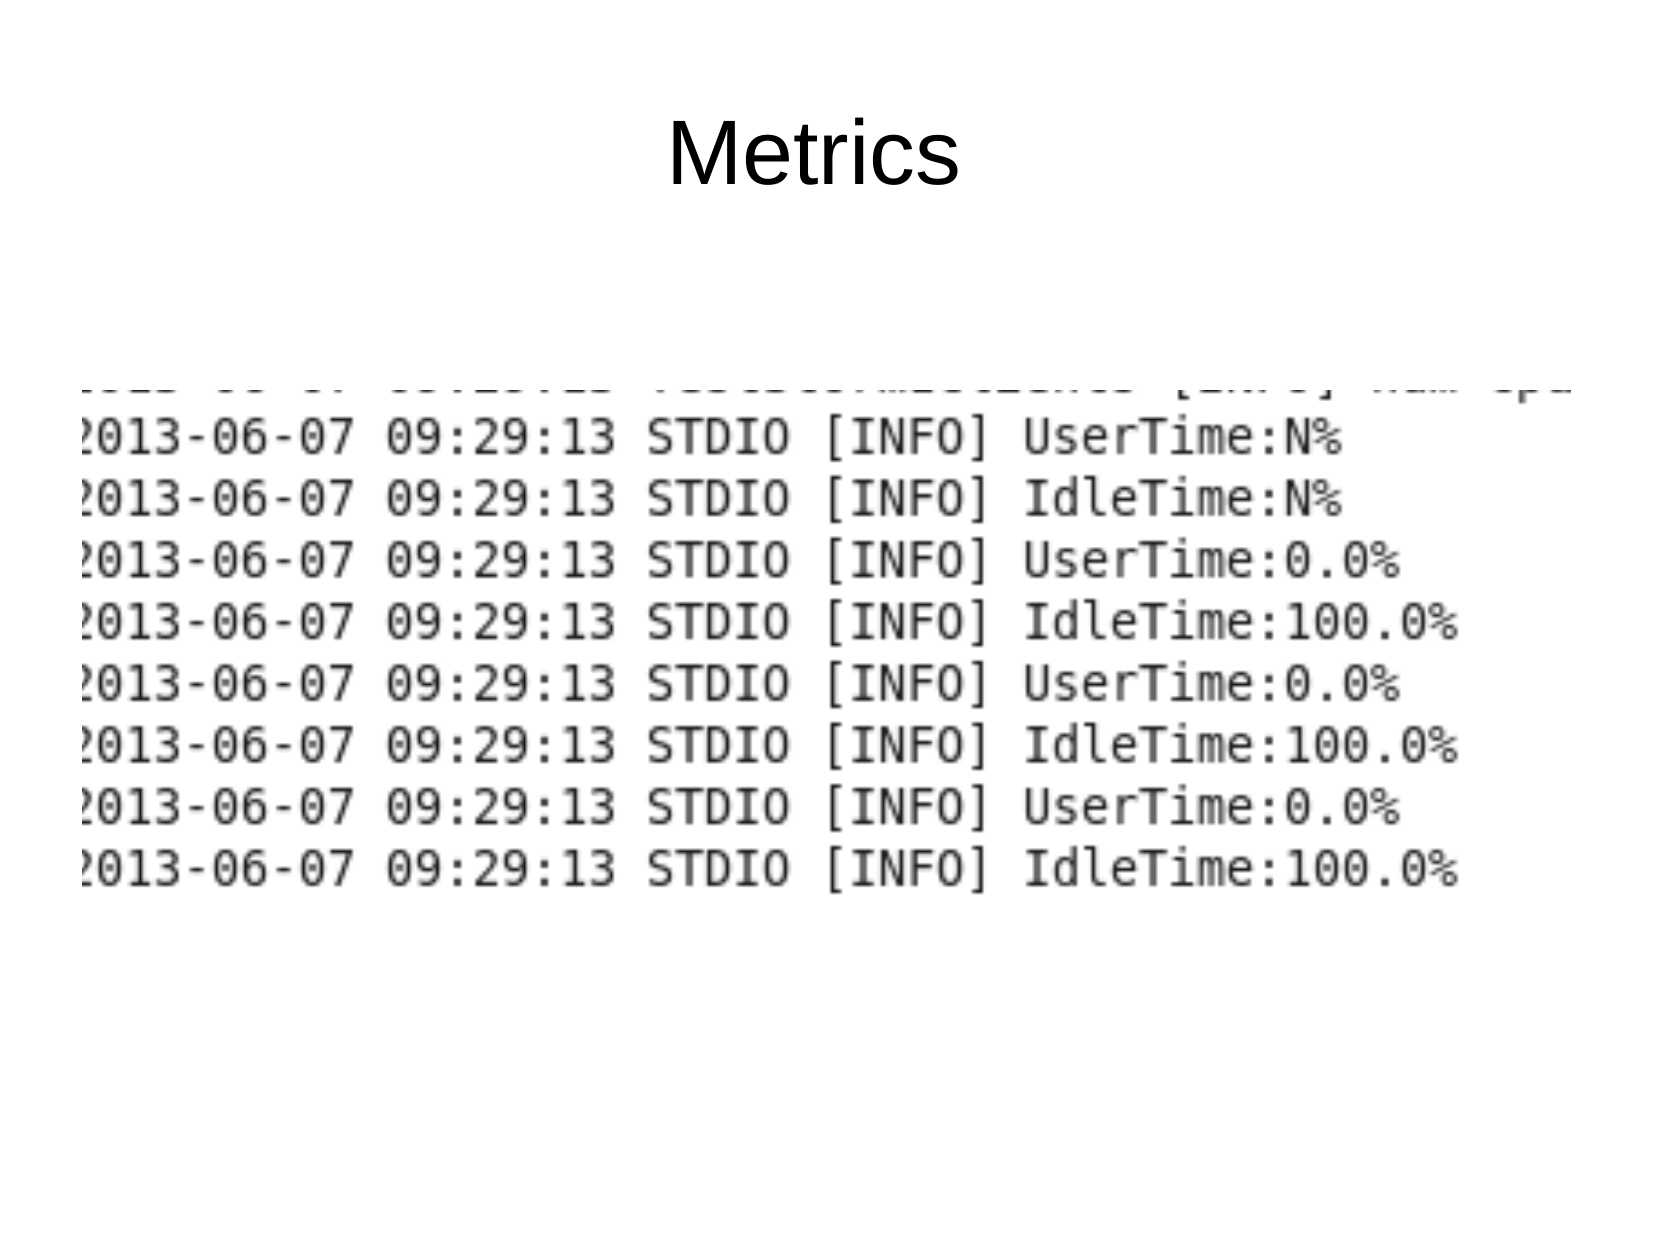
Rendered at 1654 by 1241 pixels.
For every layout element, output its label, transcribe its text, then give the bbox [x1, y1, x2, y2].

picture [82, 390, 1571, 909]
title Metrics [82, 49, 1571, 257]
